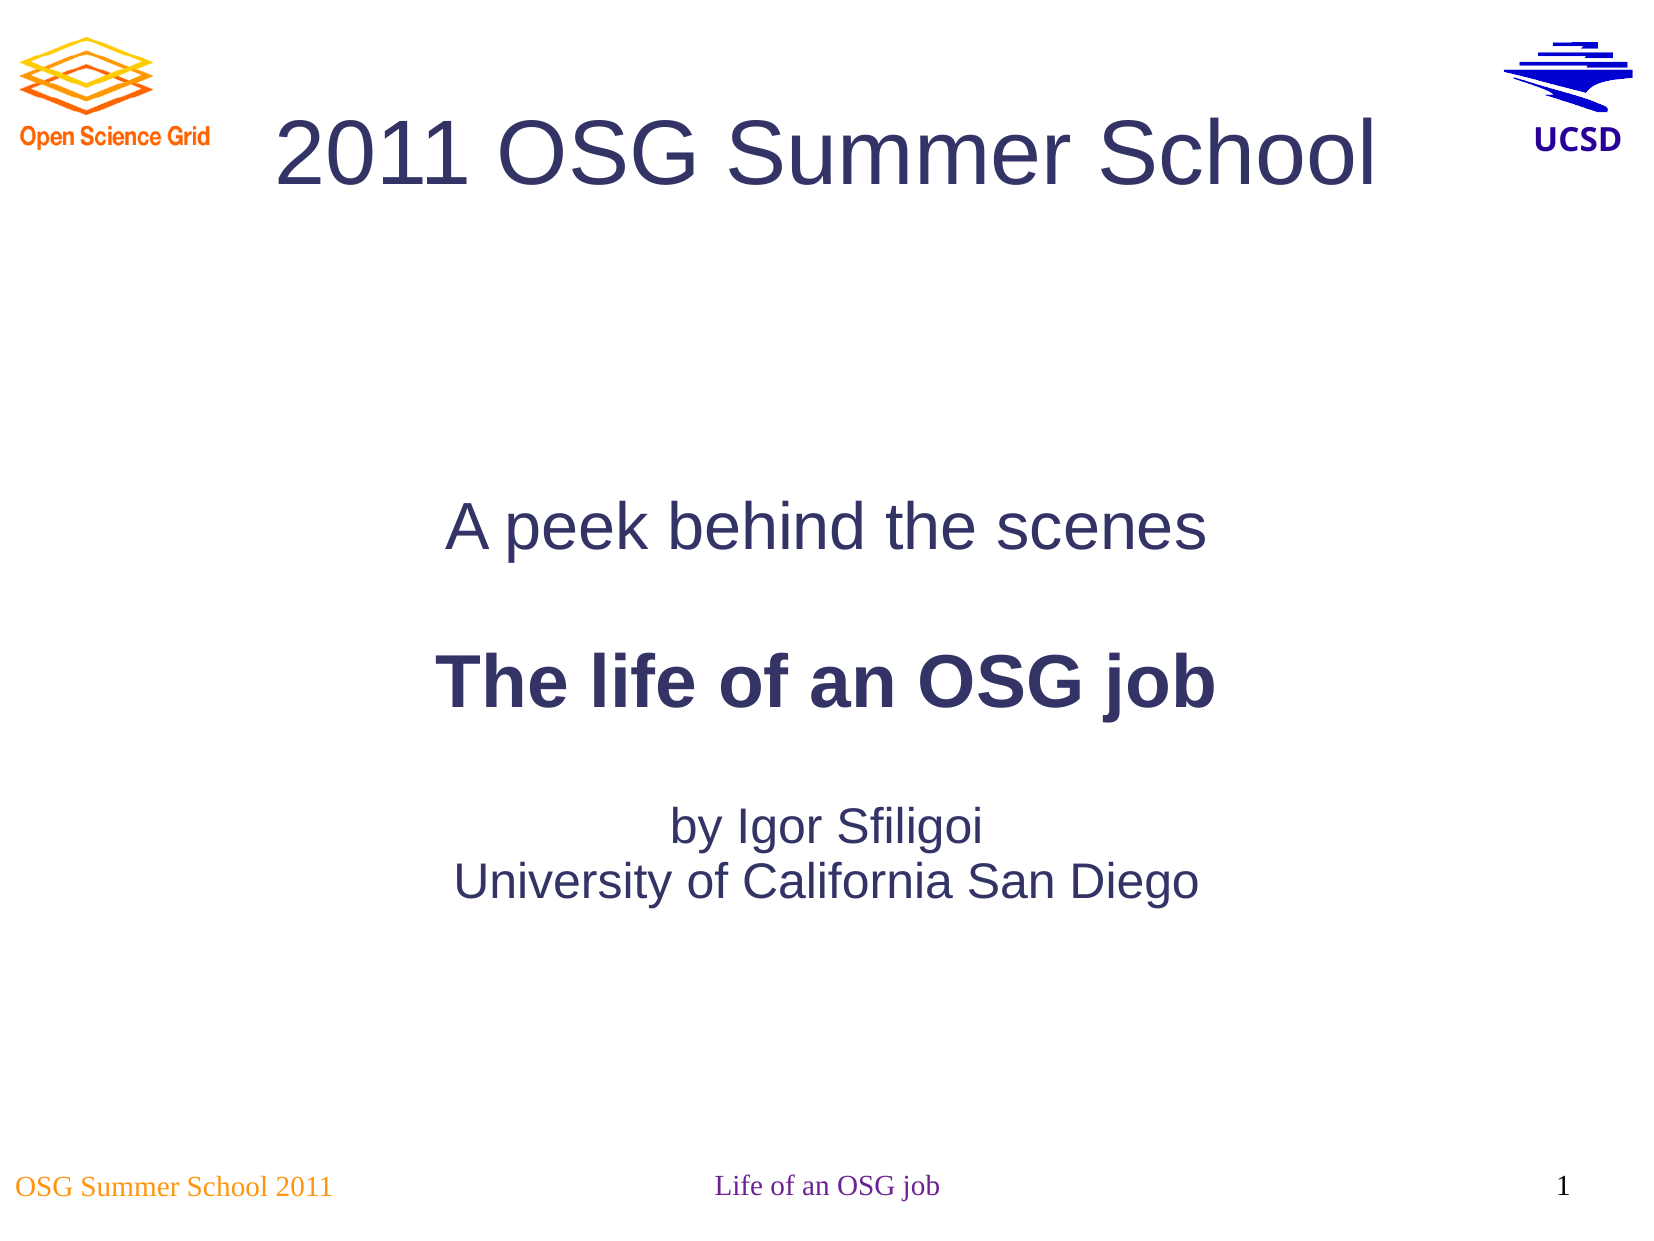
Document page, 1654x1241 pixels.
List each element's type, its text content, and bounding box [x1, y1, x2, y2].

subtitle A peek behind the scenes The life of an OSG job by Igor Sfiligoi University of California San Diego [82, 290, 1571, 1109]
picture [1495, 42, 1637, 118]
picture [0, 14, 229, 167]
title 2011 OSG Summer School [82, 49, 1571, 257]
